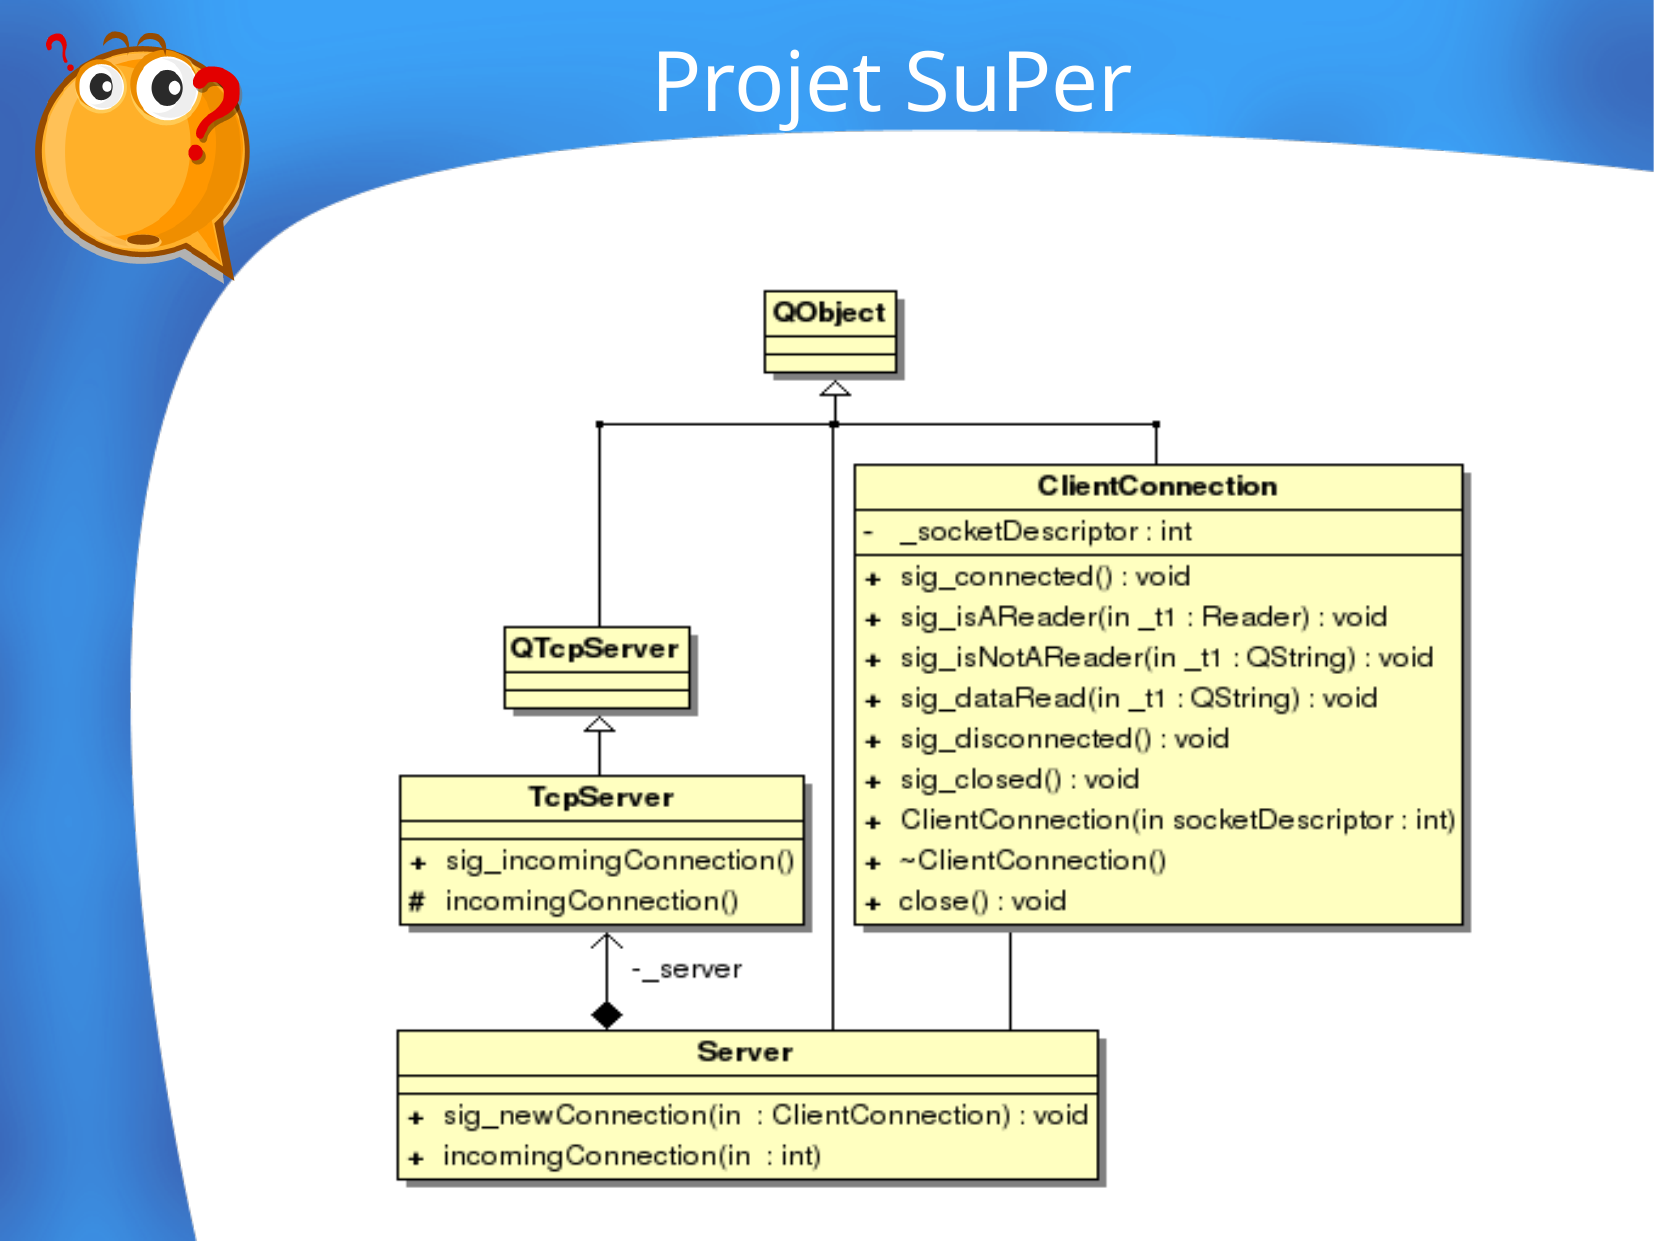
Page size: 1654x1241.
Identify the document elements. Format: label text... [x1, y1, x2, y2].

list Serveur [315, 171, 1486, 421]
title Projet SuPer [300, 12, 1486, 148]
picture [0, 0, 1654, 1241]
